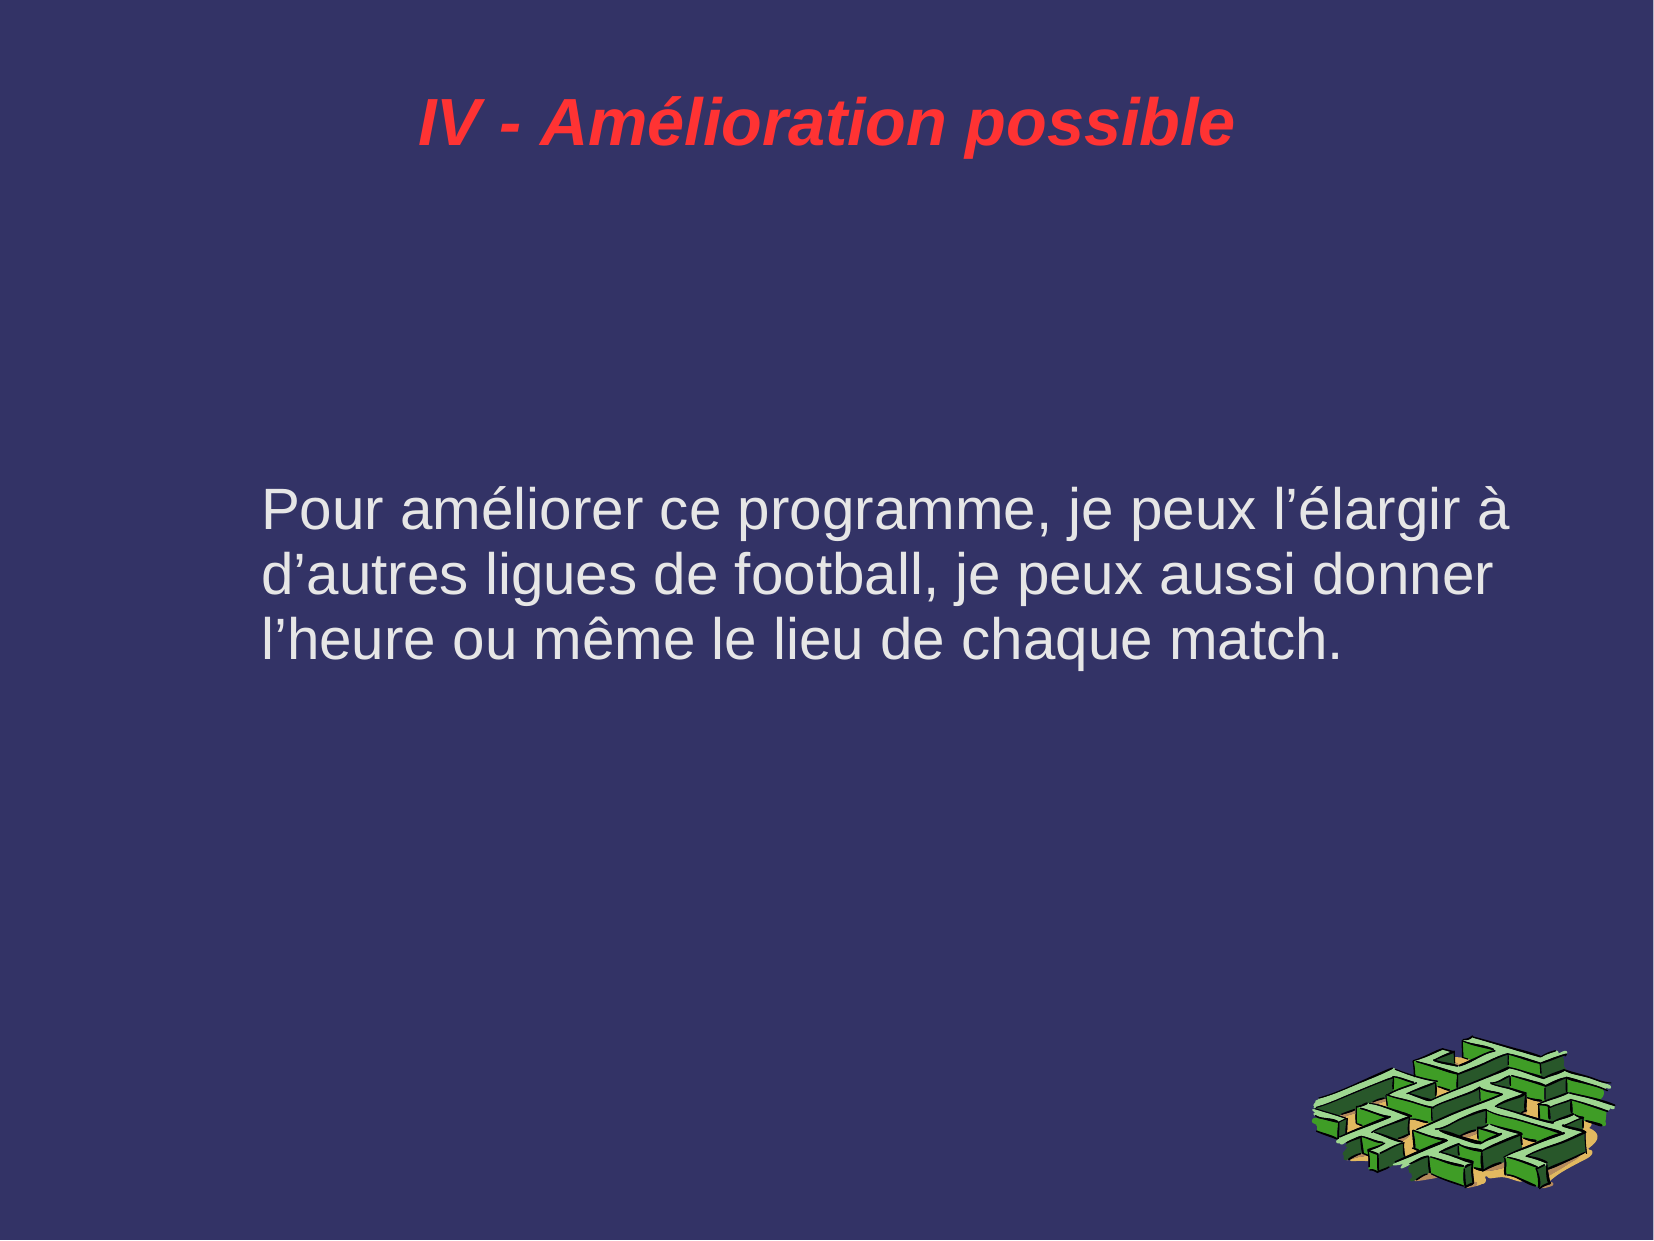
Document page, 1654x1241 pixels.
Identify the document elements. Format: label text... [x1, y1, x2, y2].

list Pour améliorer ce programme, je peux l’élargir à d’autres ligues de football, je peux aussi donner l’heure ou même le lieu de chaque match. [178, 364, 1570, 1147]
title IV - Amélioration possible [121, 19, 1534, 227]
